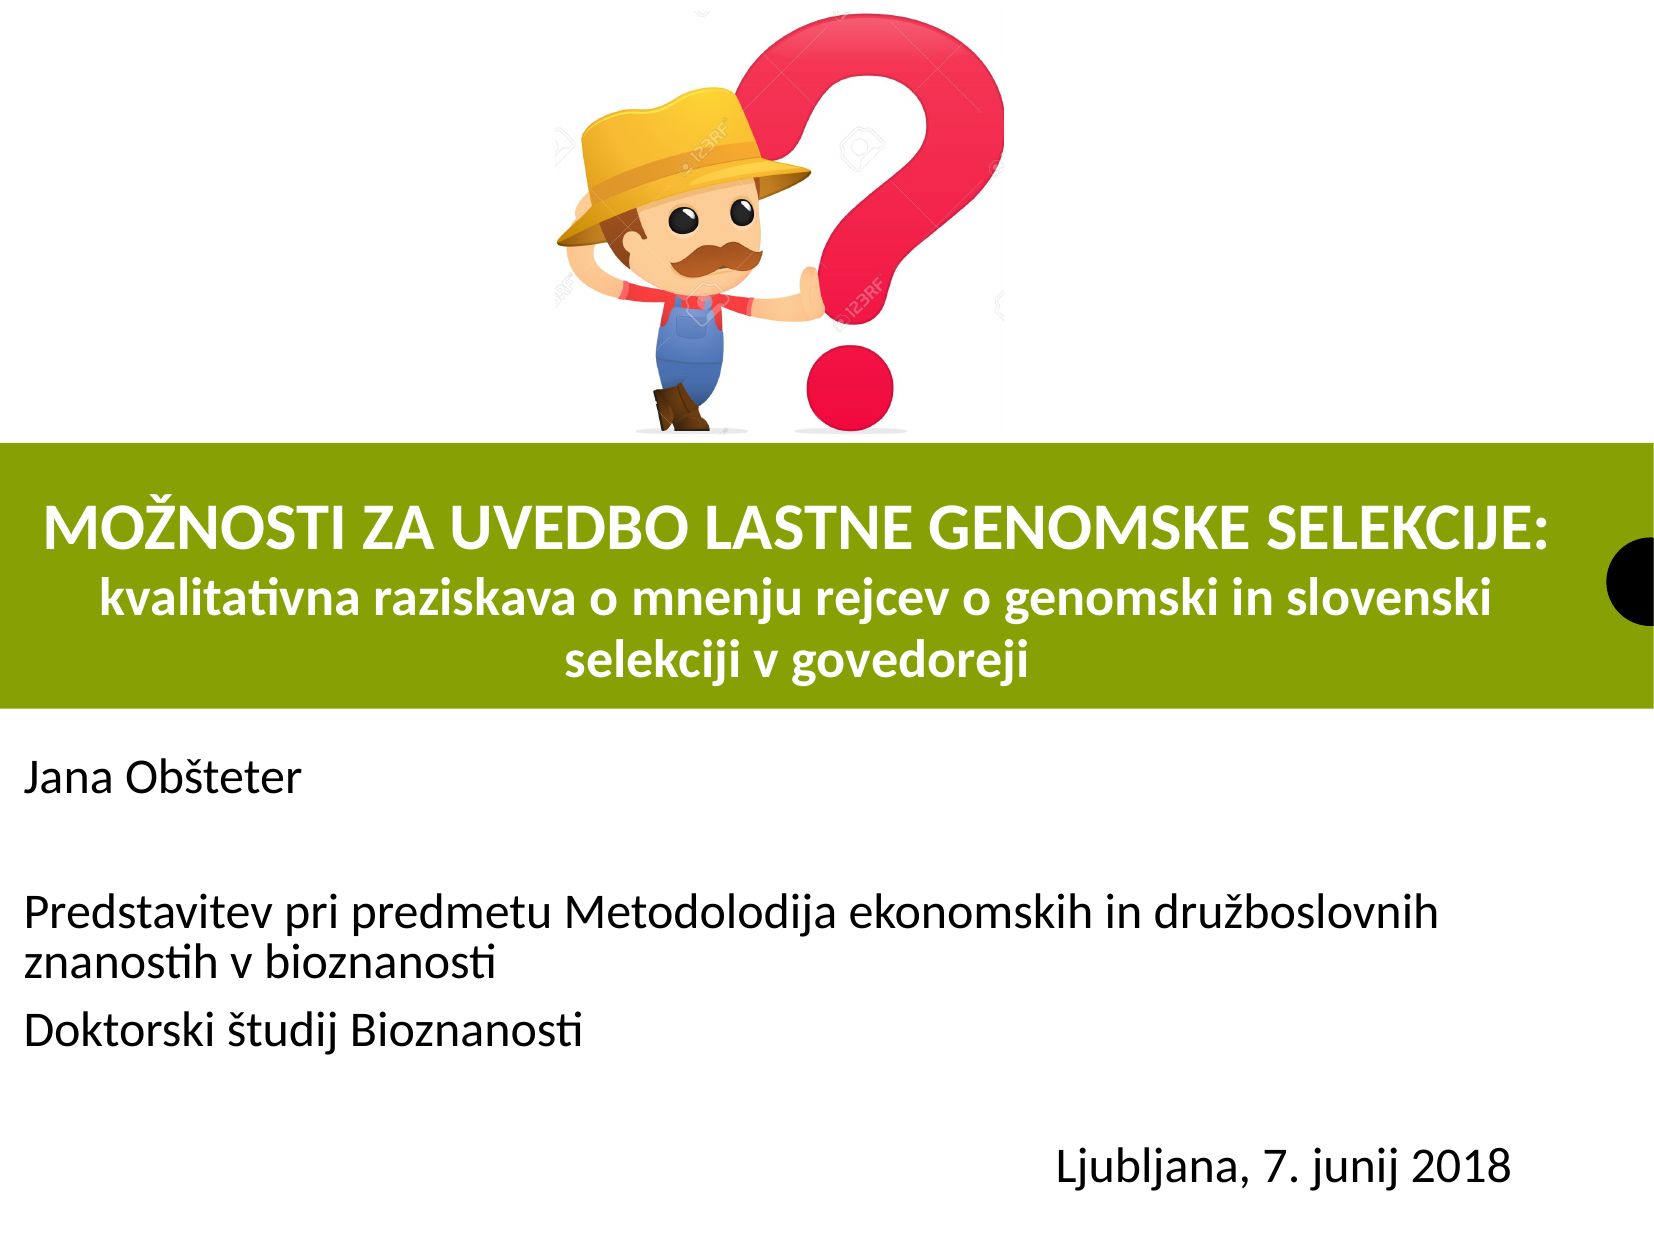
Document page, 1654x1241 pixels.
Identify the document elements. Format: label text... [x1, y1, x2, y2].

picture [555, 11, 1004, 435]
title MOŽNOSTI ZA UVEDBO LASTNE GENOMSKE SELEKCIJE: kvalitativna raziskava o mnenju rejcev o genomski in slovenski selekciji v govedoreji [11, 403, 1583, 778]
subtitle Jana Obšteter Predstavitev pri predmetu Metodolodija ekonomskih in družboslovnih znanostih v bioznanosti Doktorski študij Bioznanosti Ljubljana, 7. junij 2018 [23, 755, 1512, 1195]
